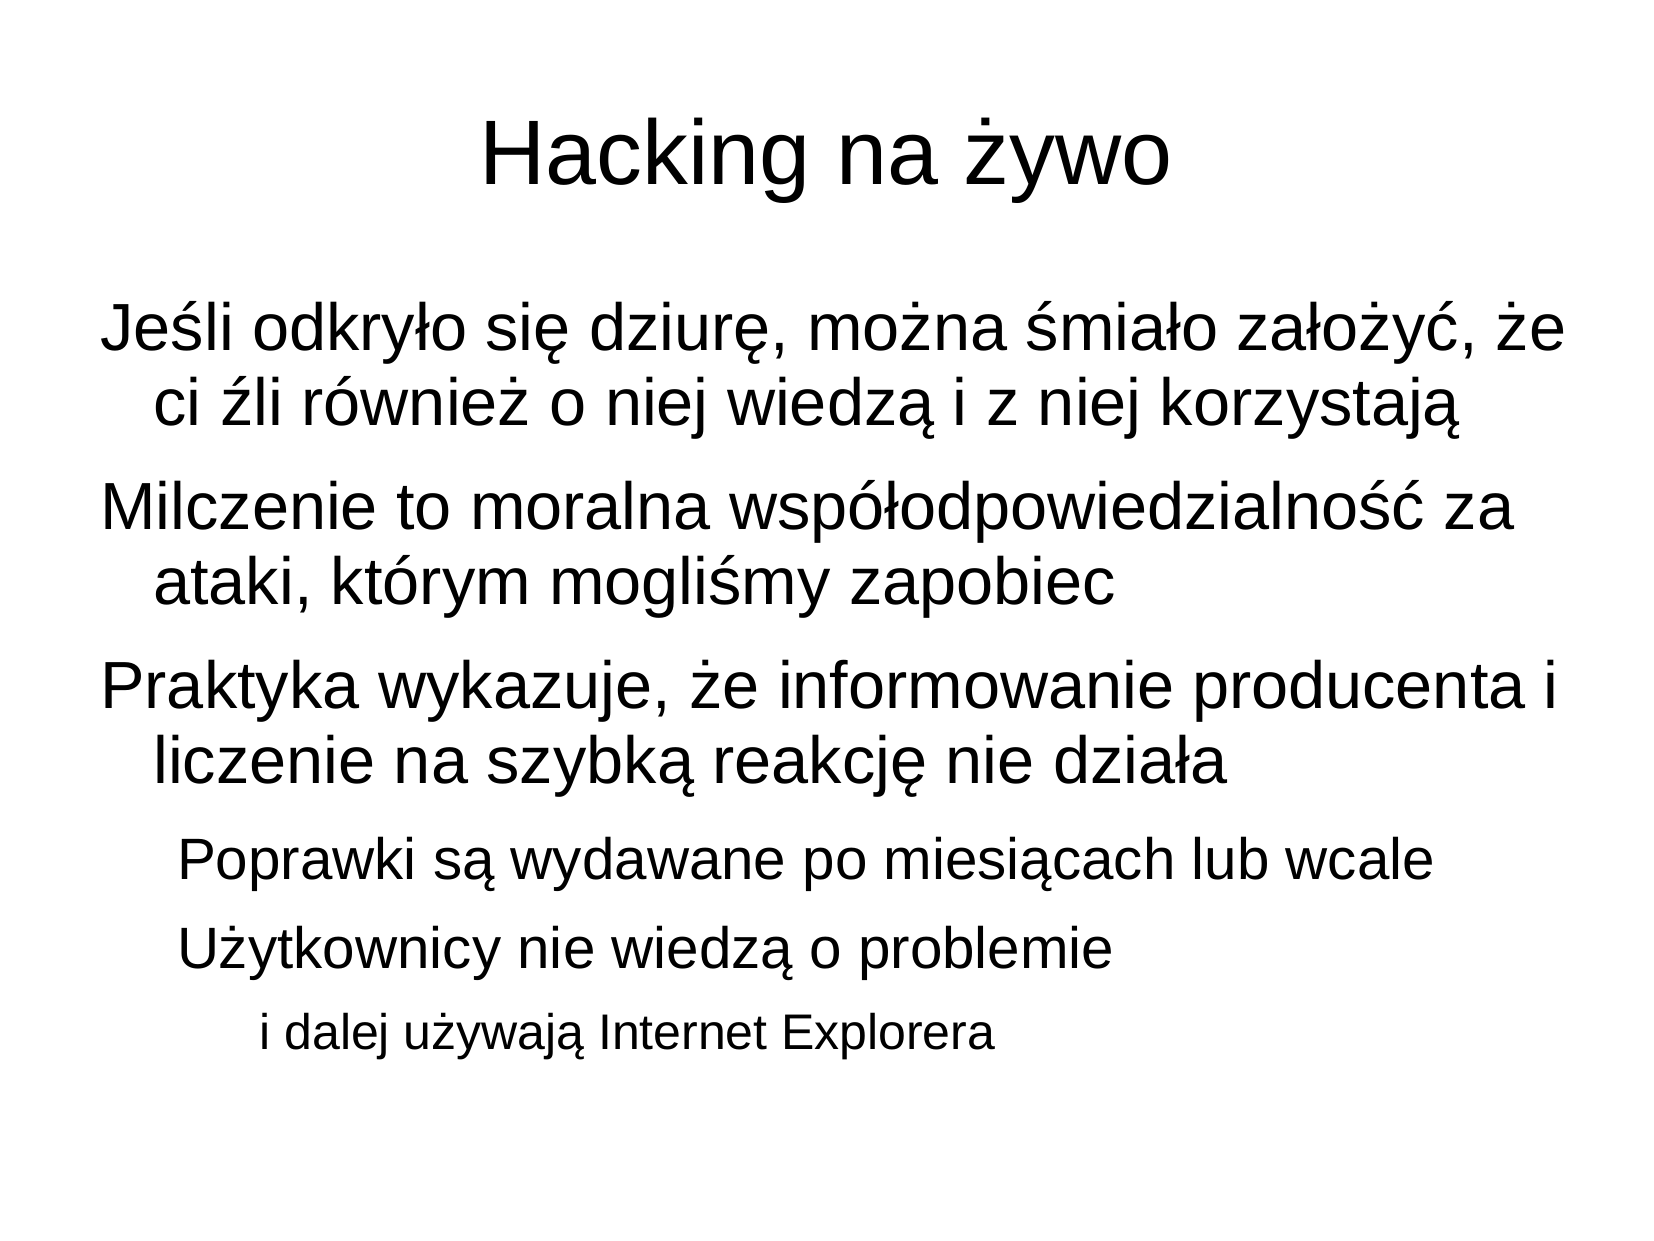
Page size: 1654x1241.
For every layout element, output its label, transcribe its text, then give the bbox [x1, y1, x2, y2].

title Hacking na żywo [82, 56, 1571, 250]
list Jeśli odkryło się dziurę, można śmiało założyć, że ci źli również o niej wiedzą i z niej korzystają Milczenie to moralna współodpowiedzialność za ataki, którym mogliśmy zapobiec Praktyka wykazuje, że informowanie producenta i liczenie na szybką reakcję nie działa Poprawki są wydawane po miesiącach lub wcale Użytkownicy nie wiedzą o problemie i dalej używają Internet Explorera [82, 290, 1571, 1135]
